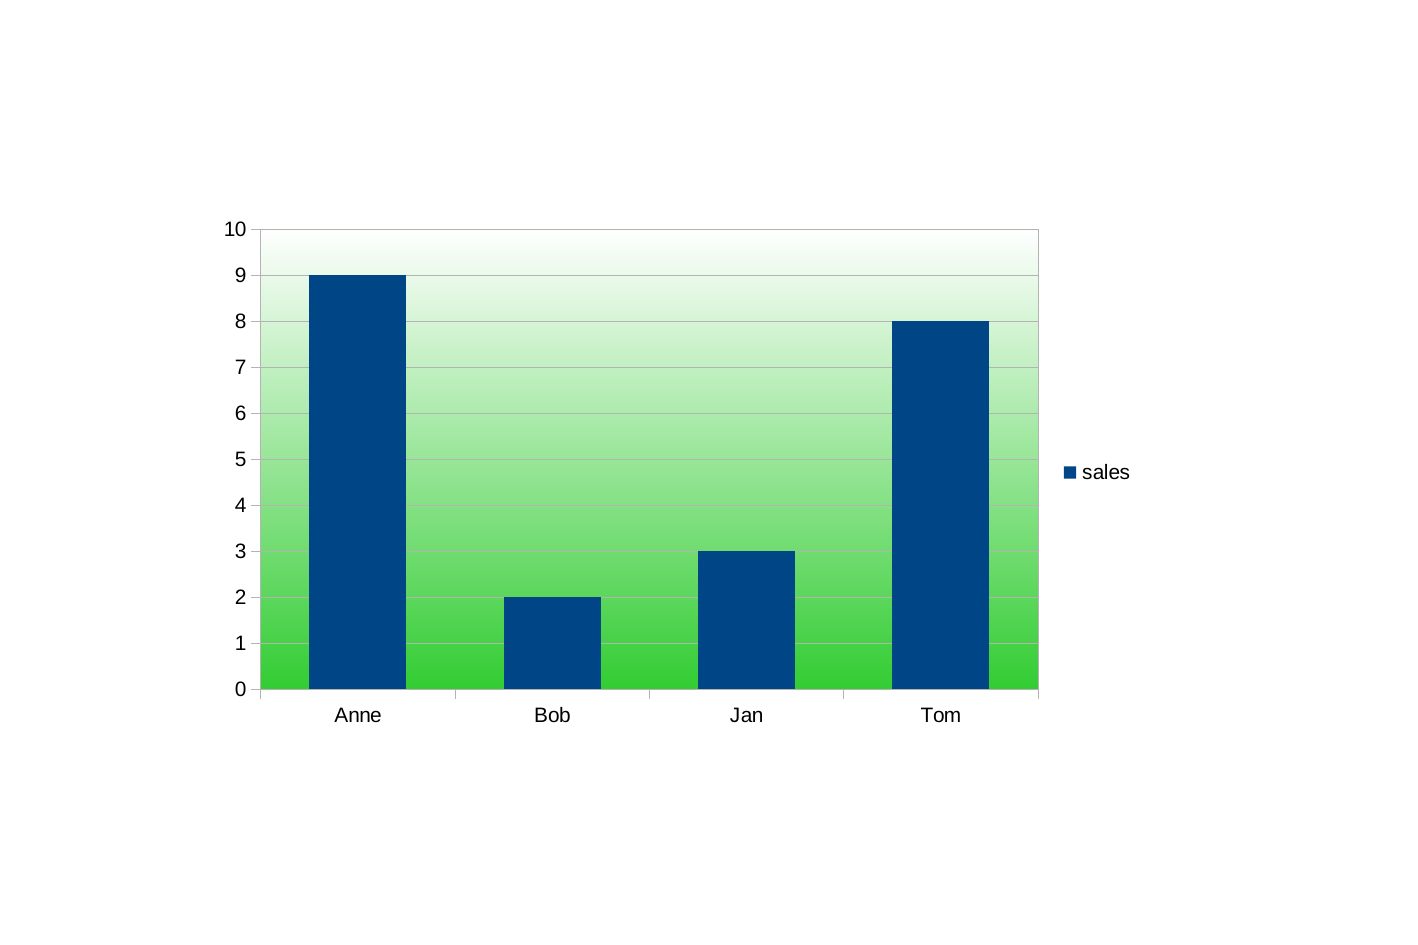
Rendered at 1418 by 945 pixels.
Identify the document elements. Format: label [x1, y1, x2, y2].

chart [205, 206, 1150, 739]
